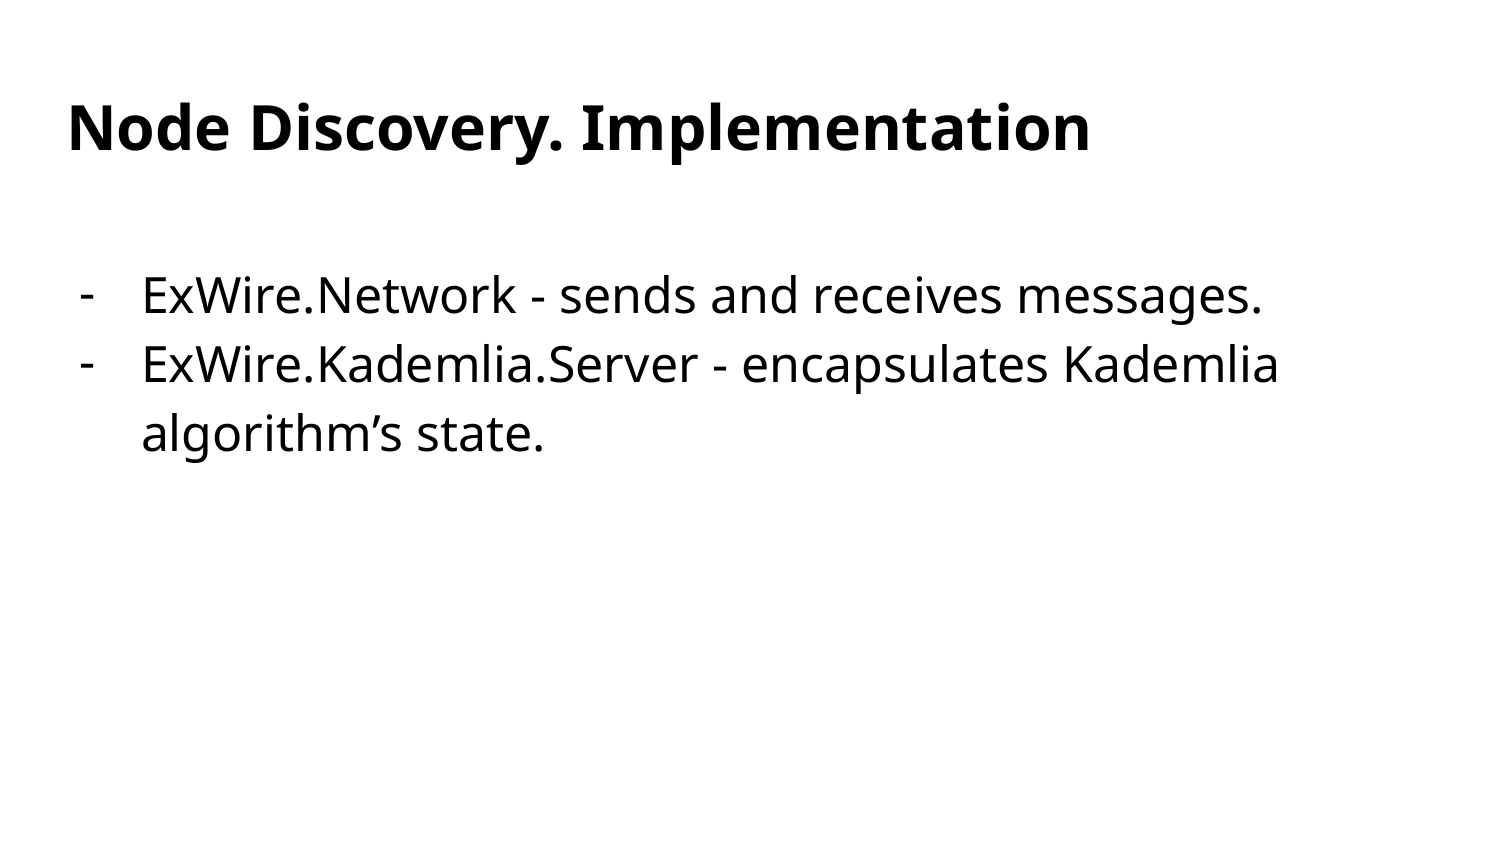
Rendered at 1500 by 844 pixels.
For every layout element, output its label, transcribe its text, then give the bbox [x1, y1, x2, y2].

title Node Discovery. Implementation [51, 72, 1449, 176]
list ExWire.Network - sends and receives messages. ExWire.Kademlia.Server - encapsulates Kademlia algorithm’s state. [51, 239, 1449, 750]
